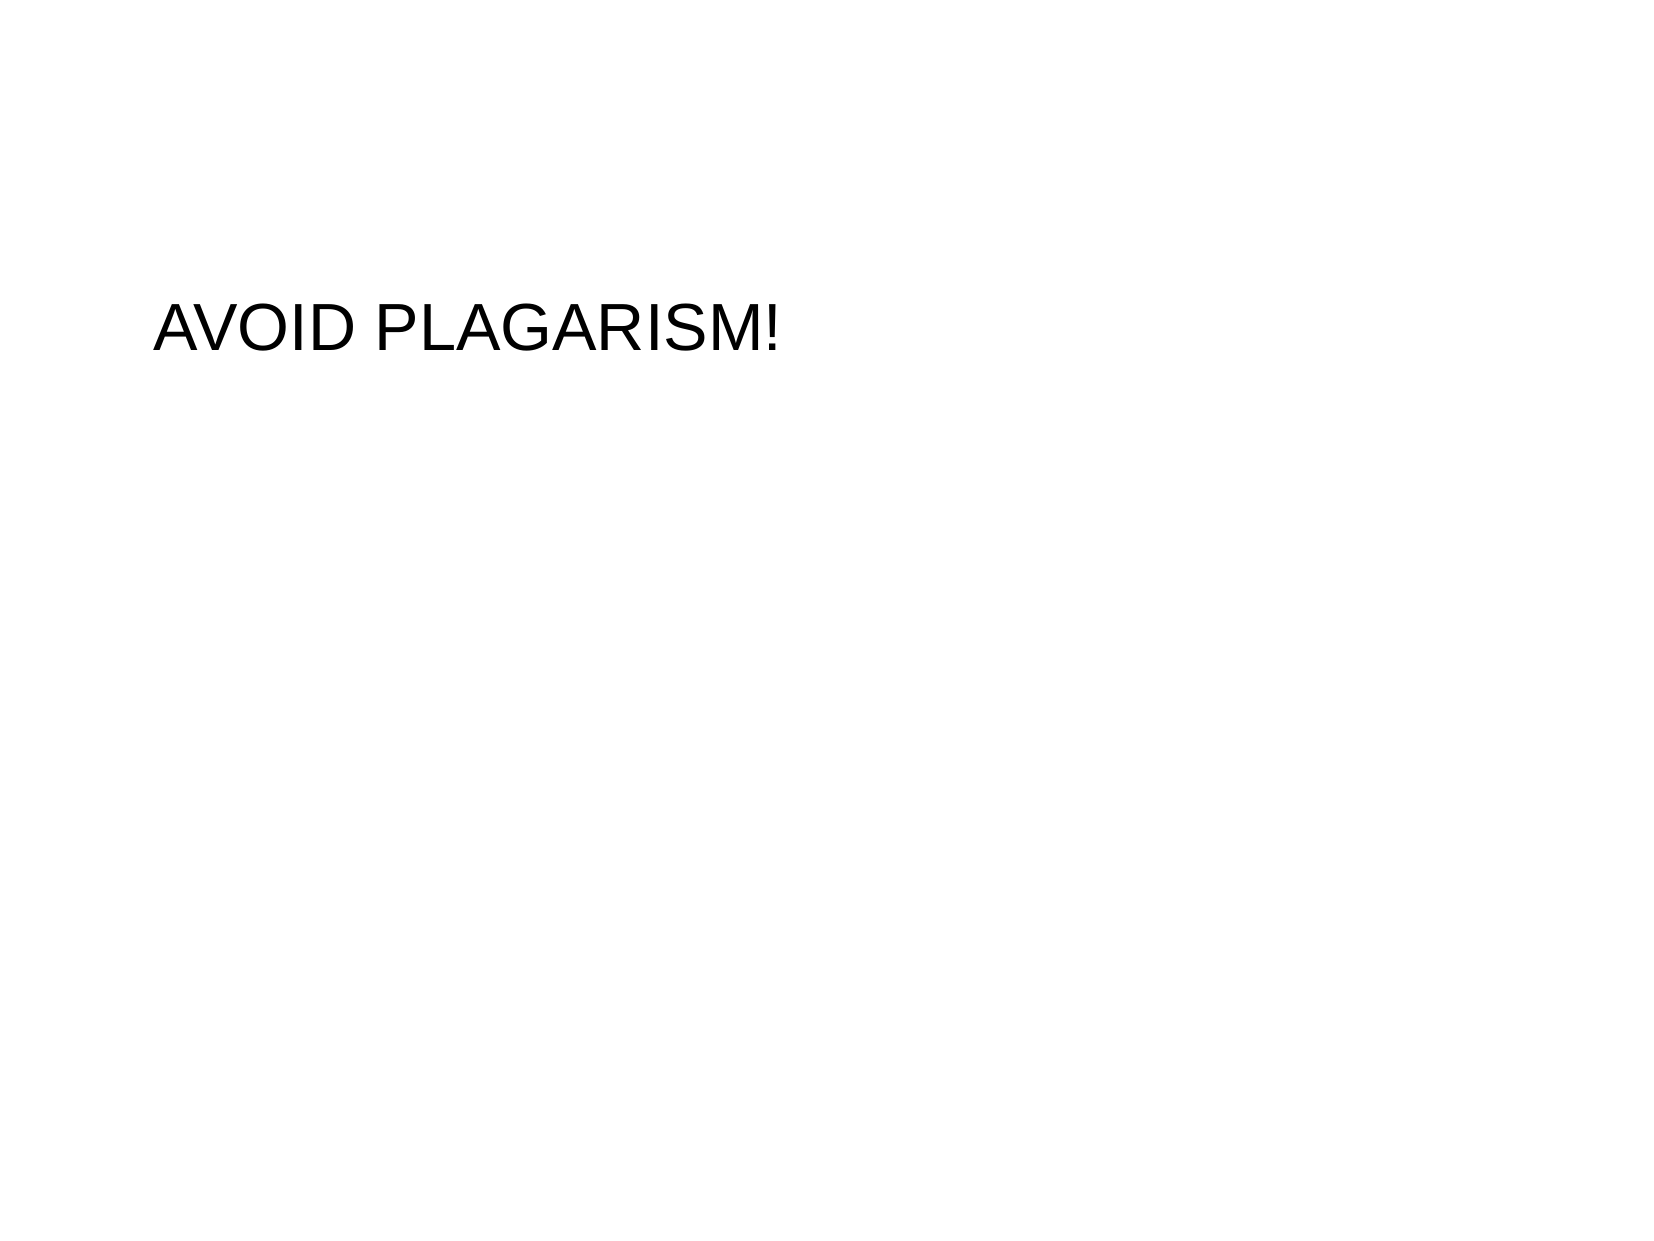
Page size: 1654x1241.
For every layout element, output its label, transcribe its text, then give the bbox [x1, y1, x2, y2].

list AVOID PLAGARISM! [82, 290, 1571, 1010]
